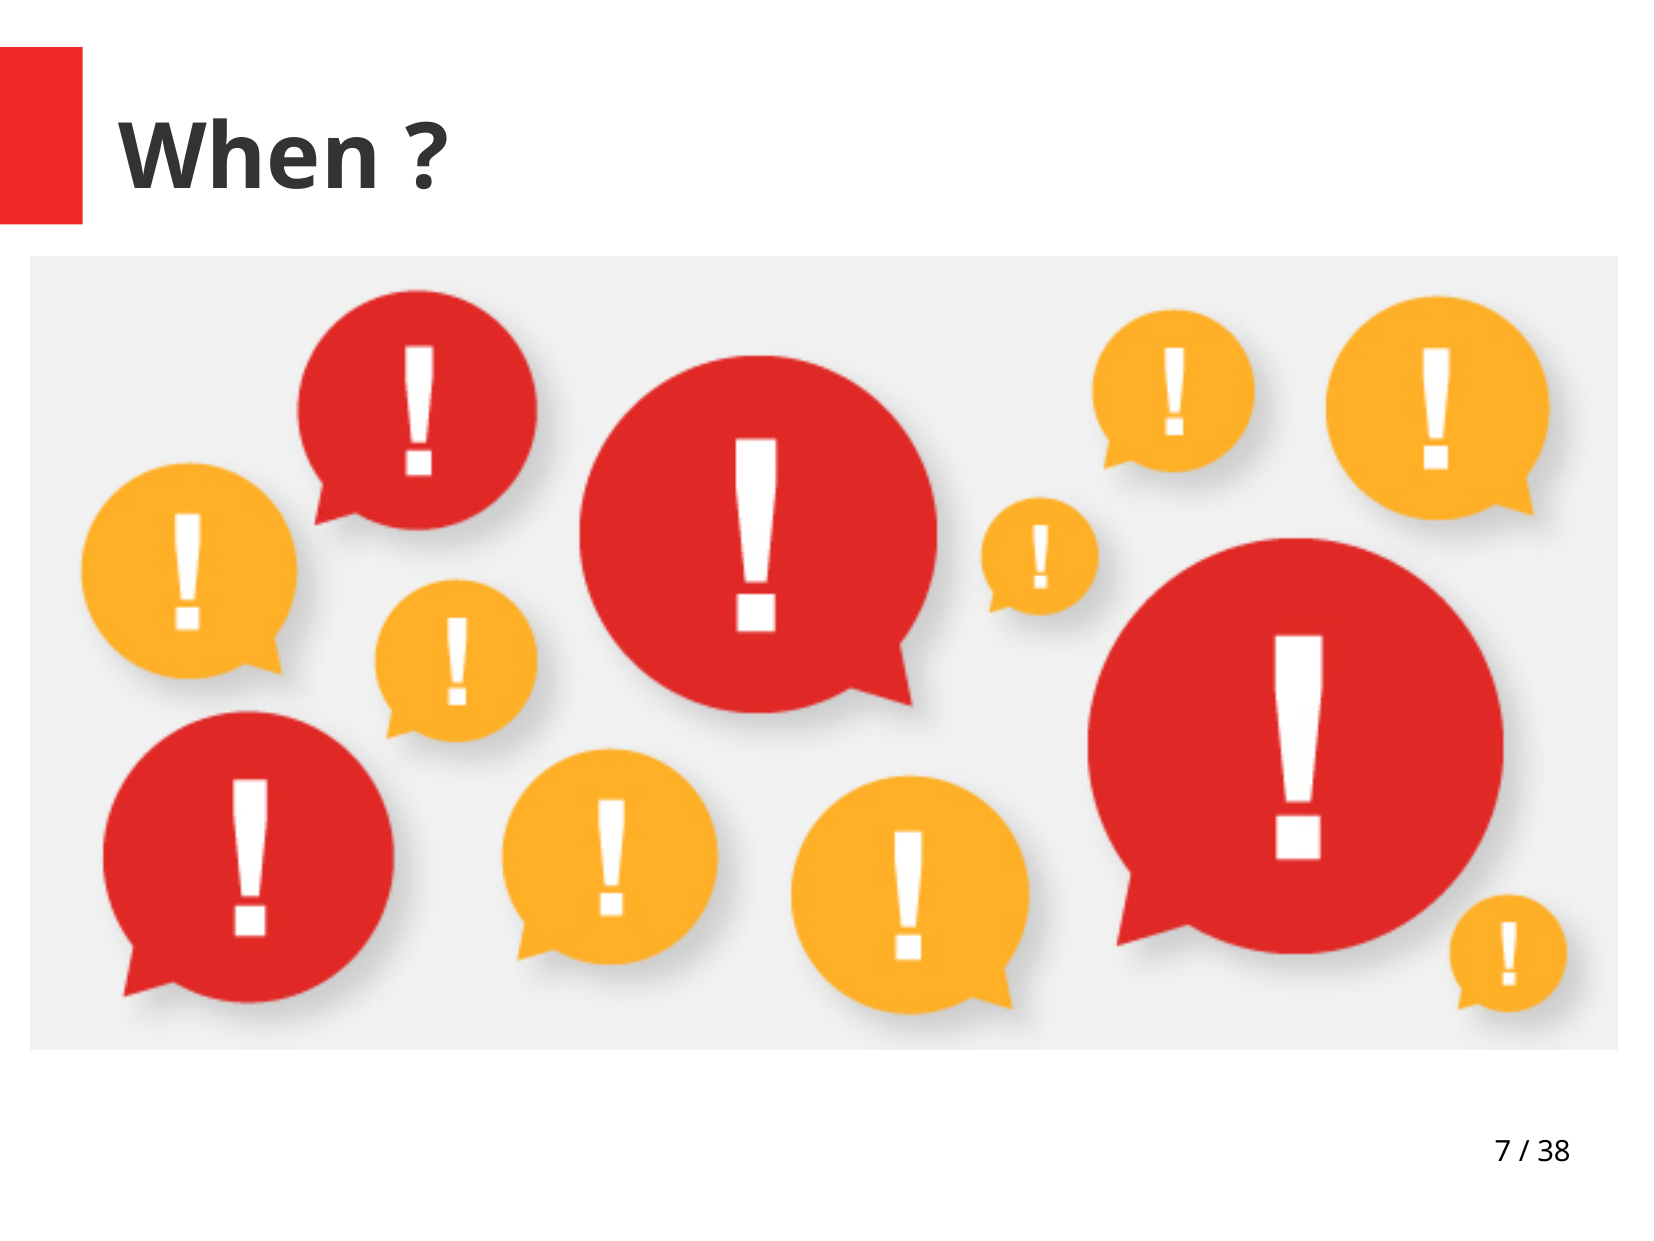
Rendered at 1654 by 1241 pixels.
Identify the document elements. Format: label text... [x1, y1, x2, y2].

picture [30, 256, 1618, 1051]
title When ? [118, 49, 1571, 256]
